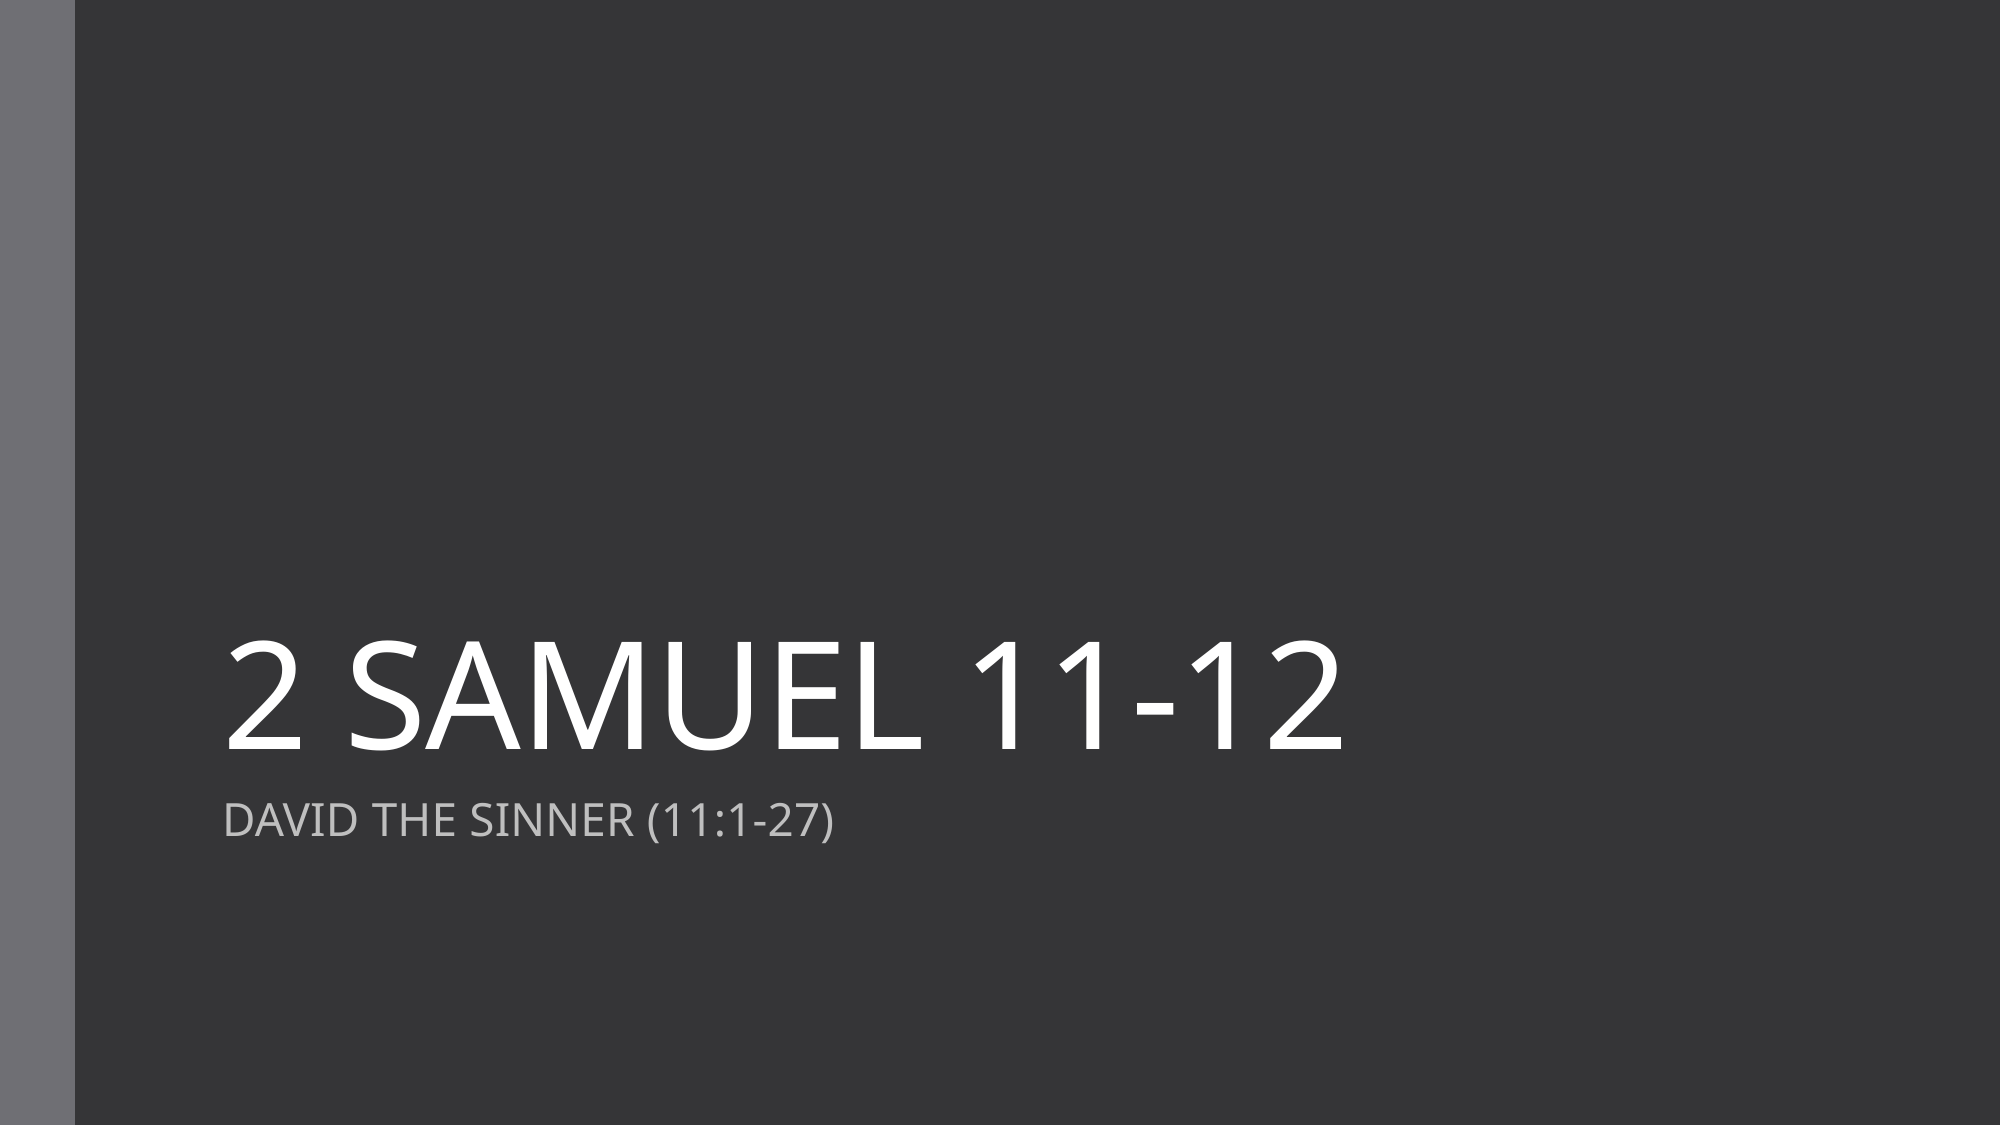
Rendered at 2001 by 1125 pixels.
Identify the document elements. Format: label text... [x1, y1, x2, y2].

title 2 SAMUEL 11-12 [206, 124, 1752, 787]
subtitle DAVID THE SINNER (11:1-27) [206, 787, 1752, 1066]
